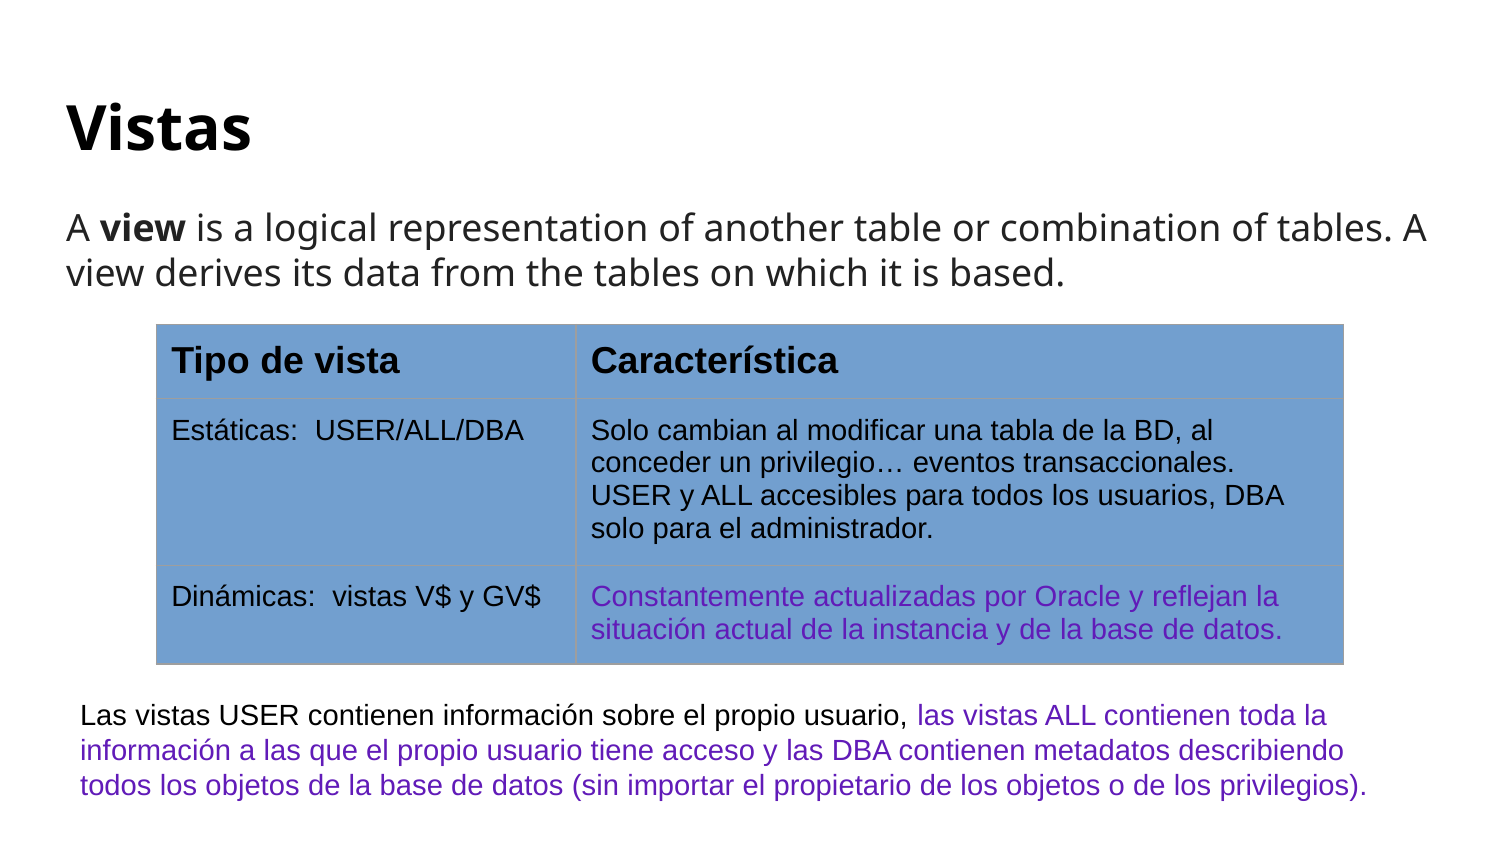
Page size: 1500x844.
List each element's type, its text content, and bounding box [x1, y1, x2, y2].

list A view is a logical representation of another table or combination of tables. A view derives its data from the tables on which it is based. [51, 189, 1449, 310]
table_header Tipo de vista [157, 325, 575, 398]
text_box Las vistas USER contienen información sobre el propio usuario, las vistas ALL contienen toda la información a las que el propio usuario tiene acceso y las DBA contienen metadatos describiendo todos los objetos de la base de datos (sin importar el propietario de los objetos o de los privilegios). [65, 681, 1430, 802]
table_cell Constantemente actualizadas por Oracle y reflejan la situación actual de la instancia y de la base de datos. [577, 566, 1343, 663]
title Vistas [51, 72, 1449, 176]
table_header Característica [577, 325, 1343, 398]
table_cell Dinámicas: vistas V$ y GV$ [157, 566, 575, 663]
table_cell Solo cambian al modificar una tabla de la BD, al conceder un privilegio… eventos transaccionales. USER y ALL accesibles para todos los usuarios, DBA solo para el administrador. [577, 399, 1343, 565]
table_cell Estáticas: USER/ALL/DBA [157, 399, 575, 565]
